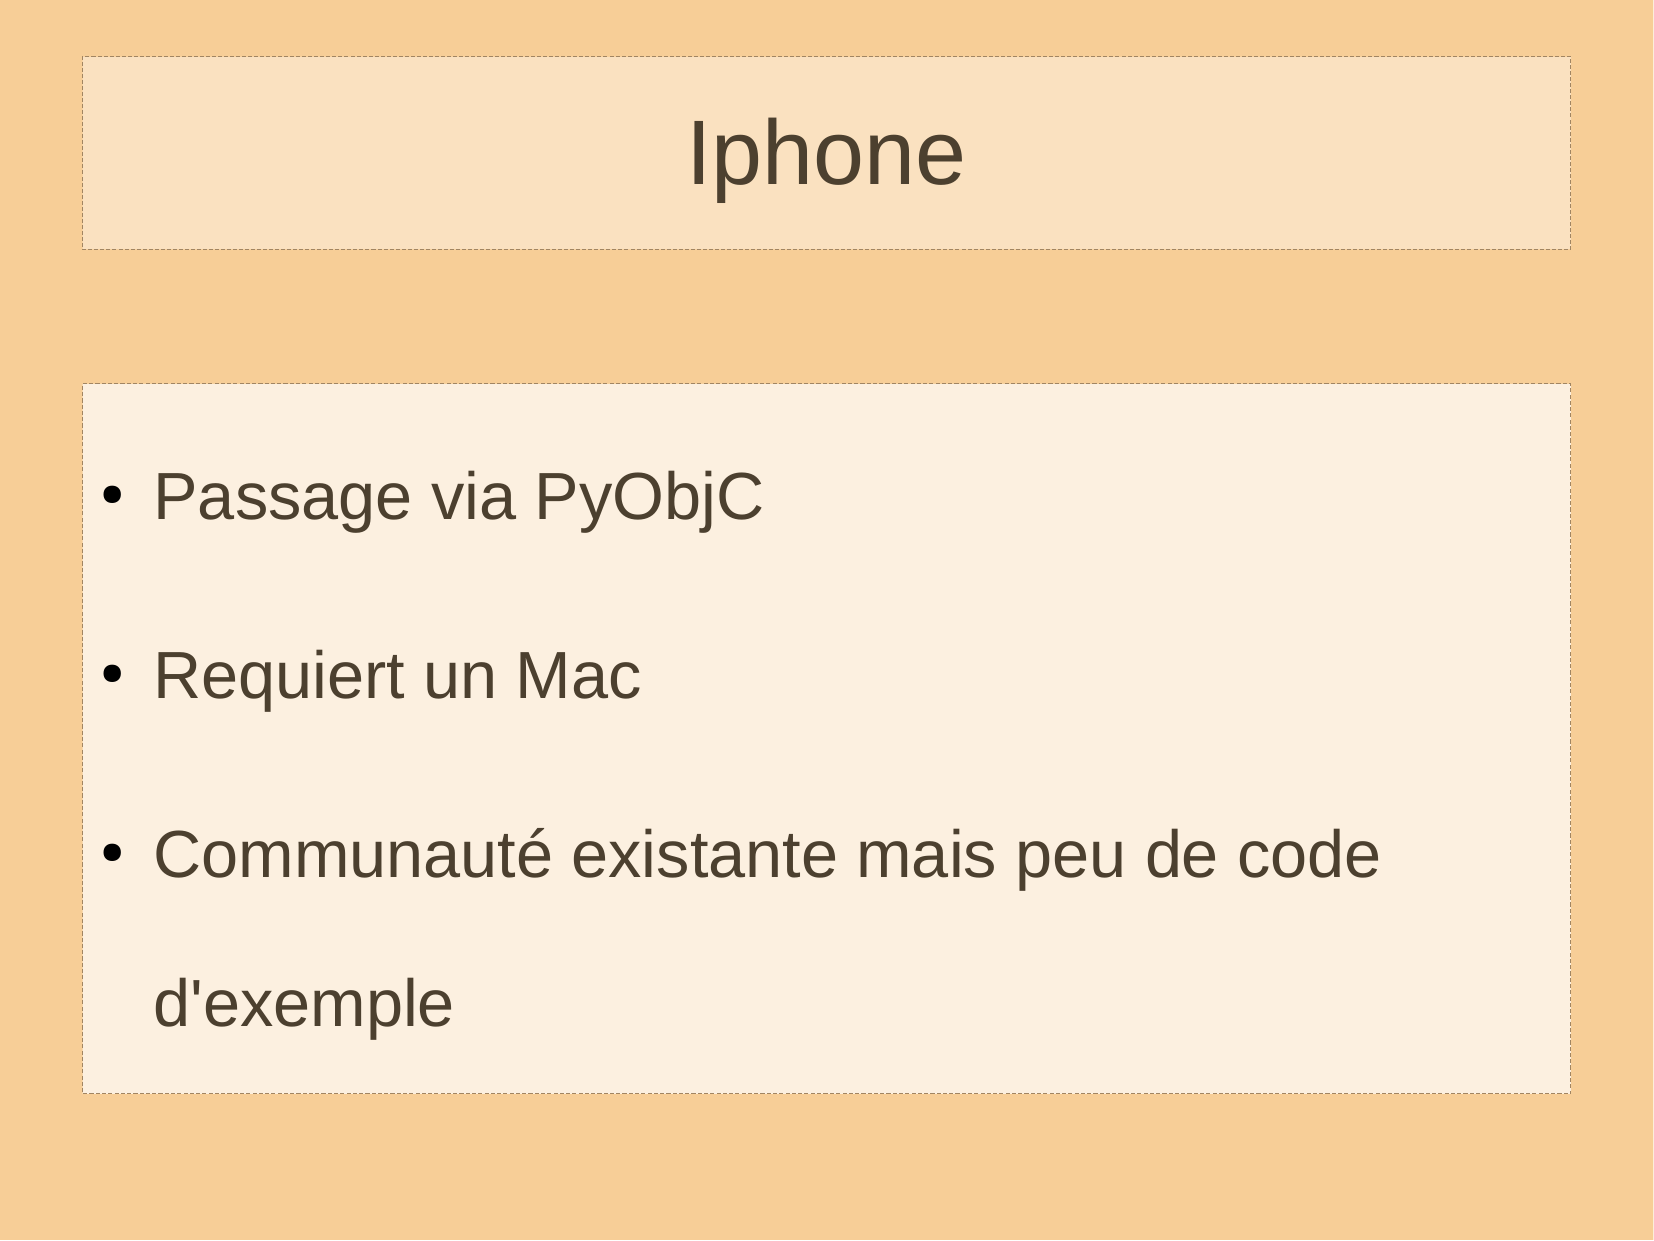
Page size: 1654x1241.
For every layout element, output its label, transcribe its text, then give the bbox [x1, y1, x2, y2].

list Passage via PyObjC Requiert un Mac Communauté existante mais peu de code d'exemple [82, 383, 1571, 1094]
title Iphone [82, 56, 1571, 250]
